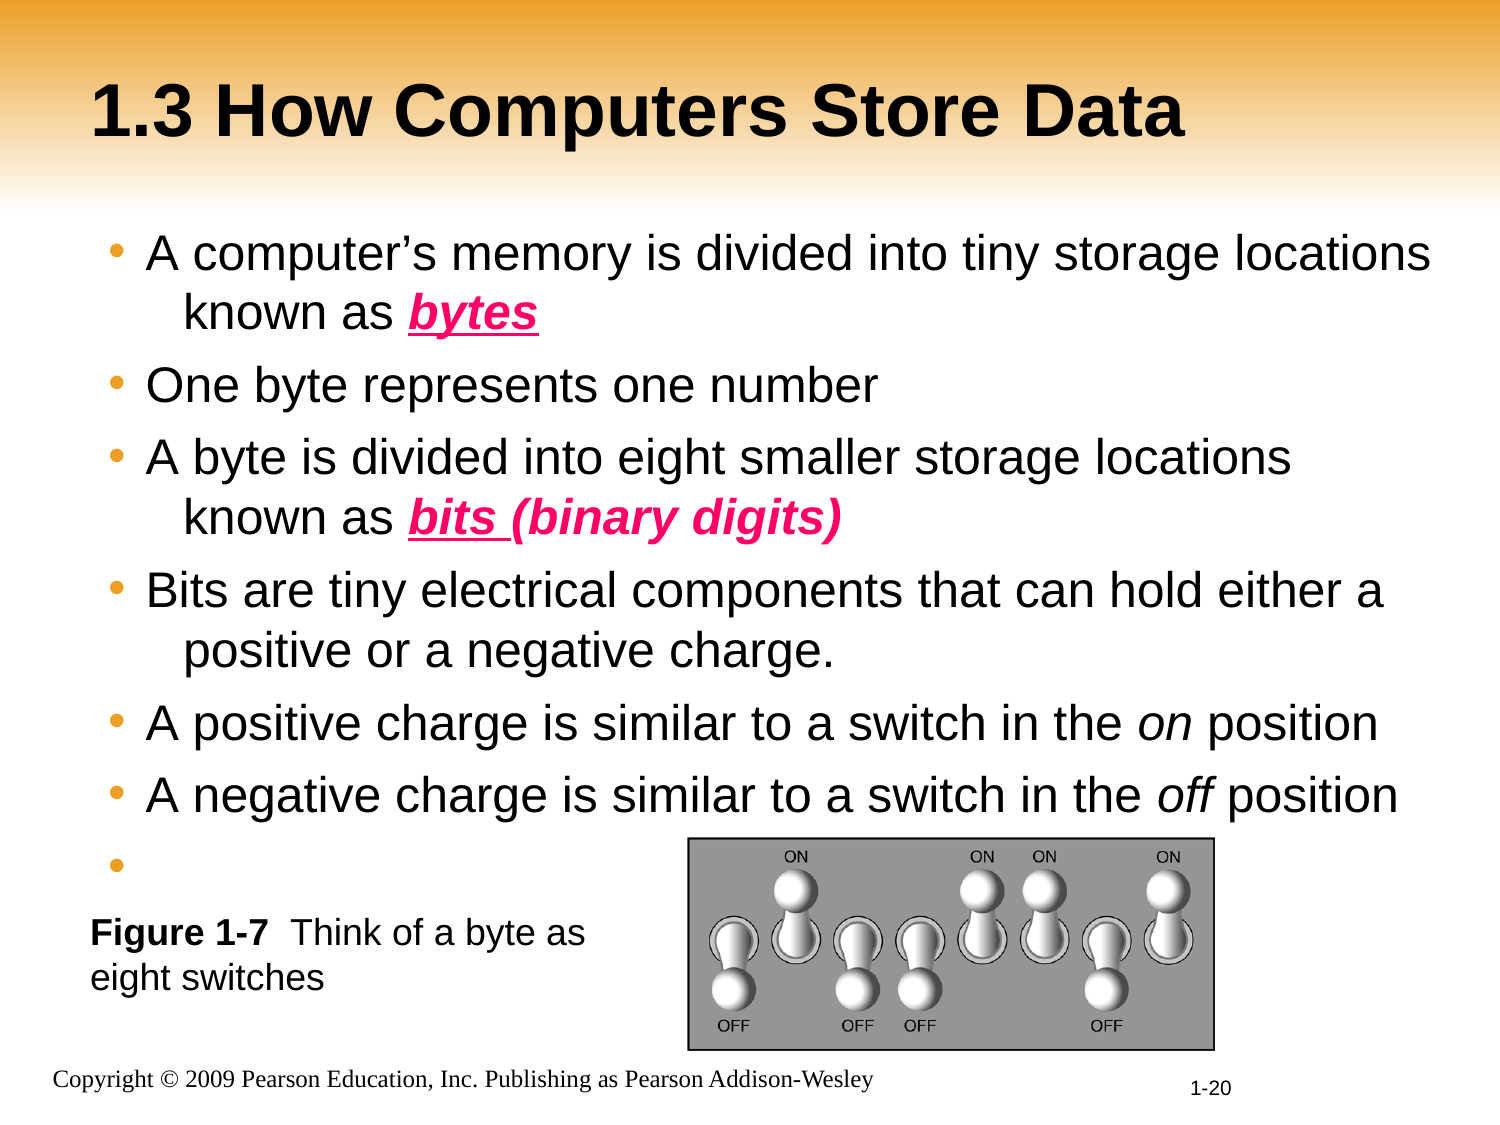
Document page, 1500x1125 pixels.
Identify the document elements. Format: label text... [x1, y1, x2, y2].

text_box 1- [1175, 1049, 1488, 1125]
text_box Figure 1-7 Think of a byte as eight switches [75, 900, 688, 1006]
title 1.3 How Computers Store Data [75, 12, 1438, 201]
picture [687, 837, 1215, 1051]
list A computer’s memory is divided into tiny storage locations known as bytes One byte represents one number A byte is divided into eight smaller storage locations known as bits (binary digits) Bits are tiny electrical components that can hold either a positive or a negative charge. A positive charge is similar to a switch in the on position A negative charge is similar to a switch in the off position [75, 212, 1450, 863]
